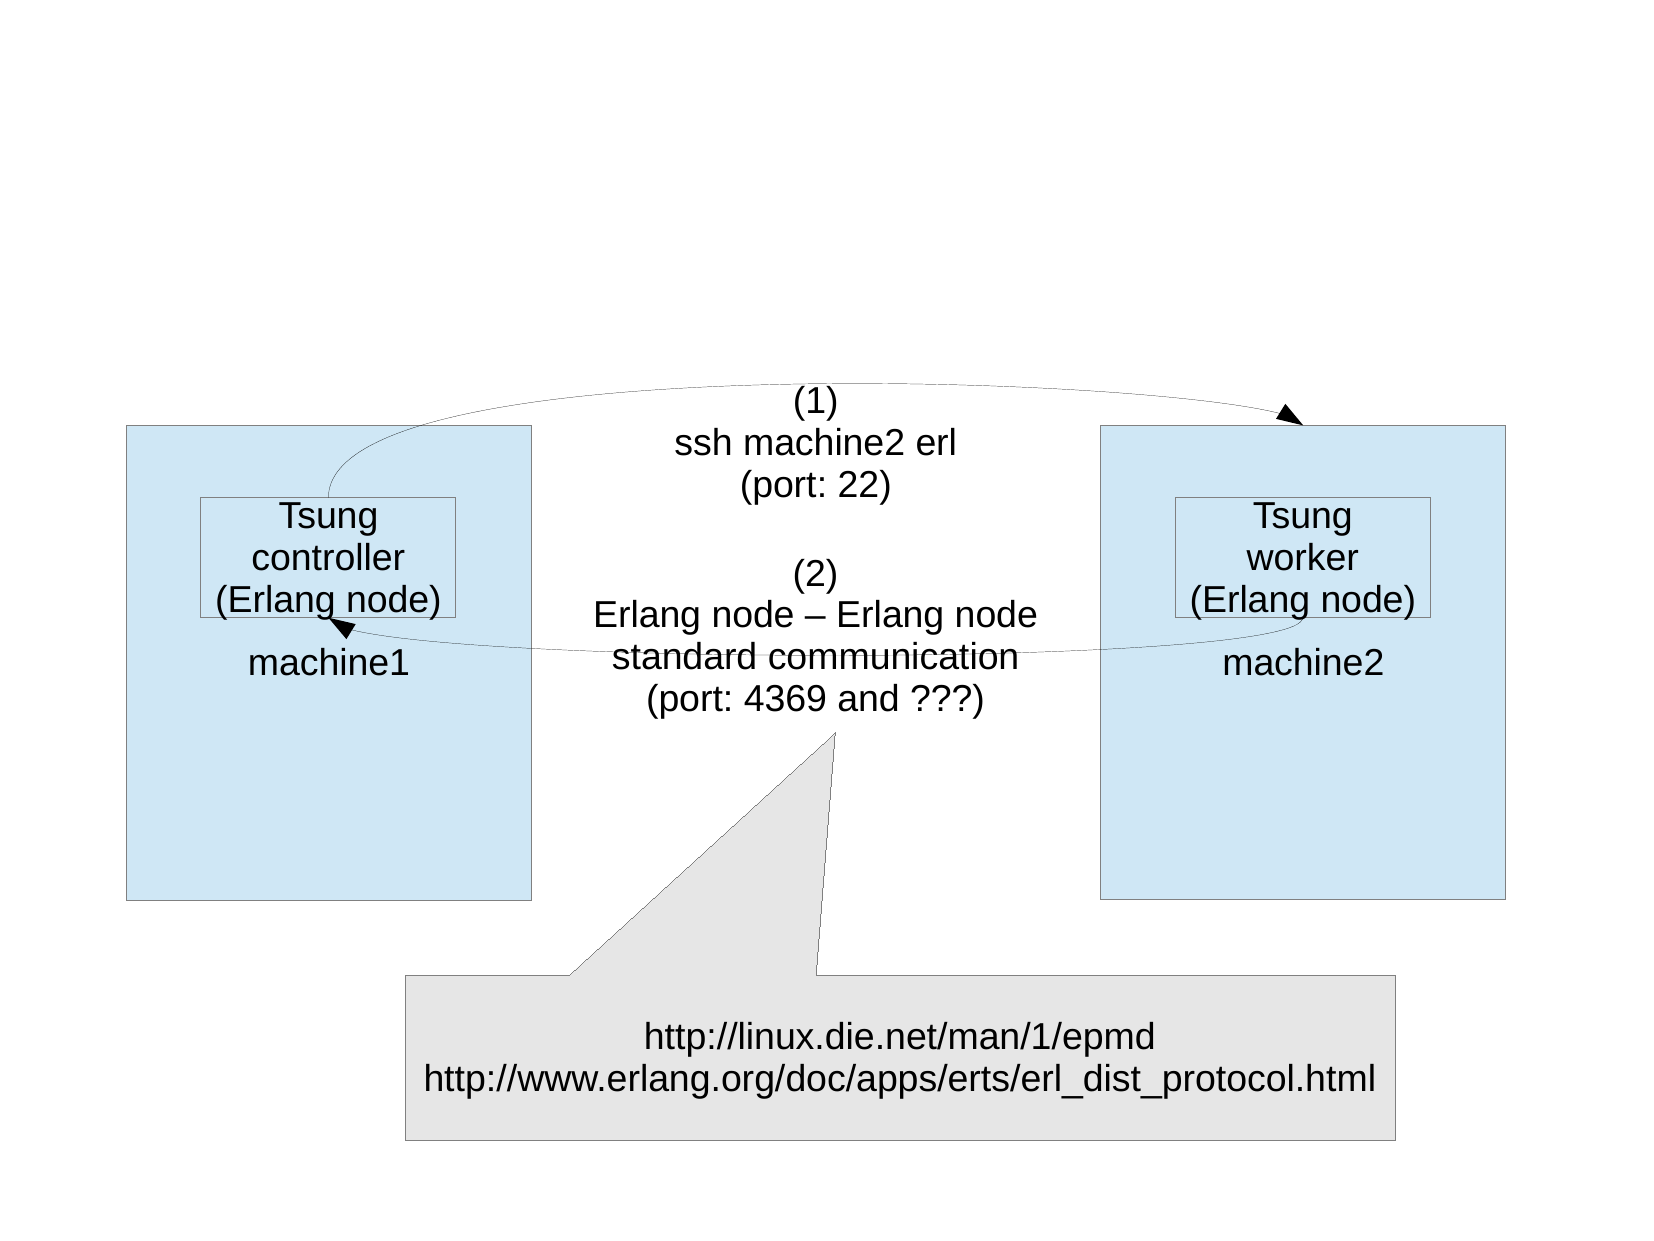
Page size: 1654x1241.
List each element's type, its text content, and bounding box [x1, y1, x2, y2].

text_box http://linux.die.net/man/1/epmd http://www.erlang.org/doc/apps/erts/erl_dist_protocol.html [405, 732, 1396, 1141]
text_box machine2 [1100, 425, 1506, 900]
text_box Tsung worker (Erlang node) [1175, 497, 1431, 618]
text_box machine1 [329, 425, 532, 648]
text_box Tsung controller (Erlang node) [200, 497, 456, 618]
text_box machine1 [126, 425, 532, 901]
